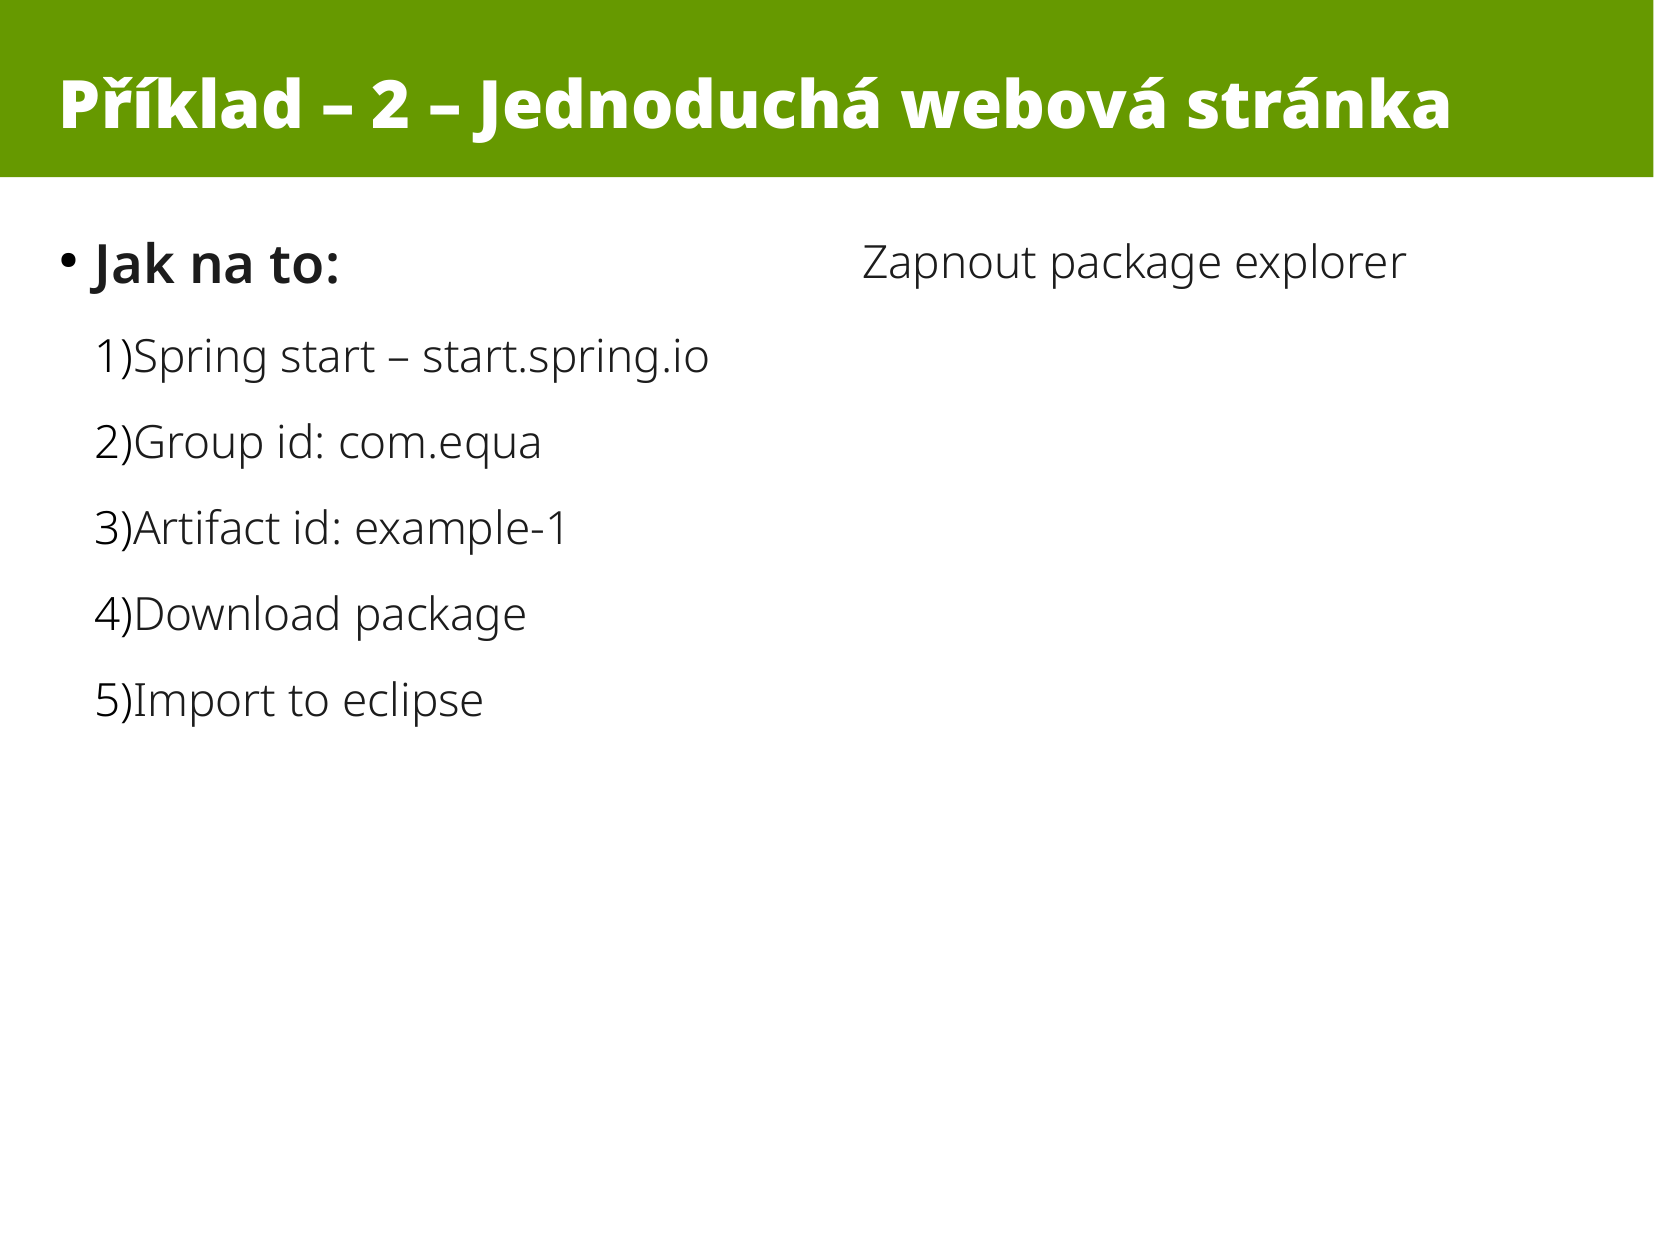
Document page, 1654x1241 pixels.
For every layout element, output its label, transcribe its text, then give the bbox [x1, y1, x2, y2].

list Jak na to: Spring start – start.spring.io Group id: com.equa Artifact id: example-1 Download package Import to eclipse [59, 225, 1593, 1183]
title Příklad – 2 – Jednoduchá webová stránka [59, 0, 1595, 148]
text_box Zapnout package explorer [862, 229, 1644, 390]
